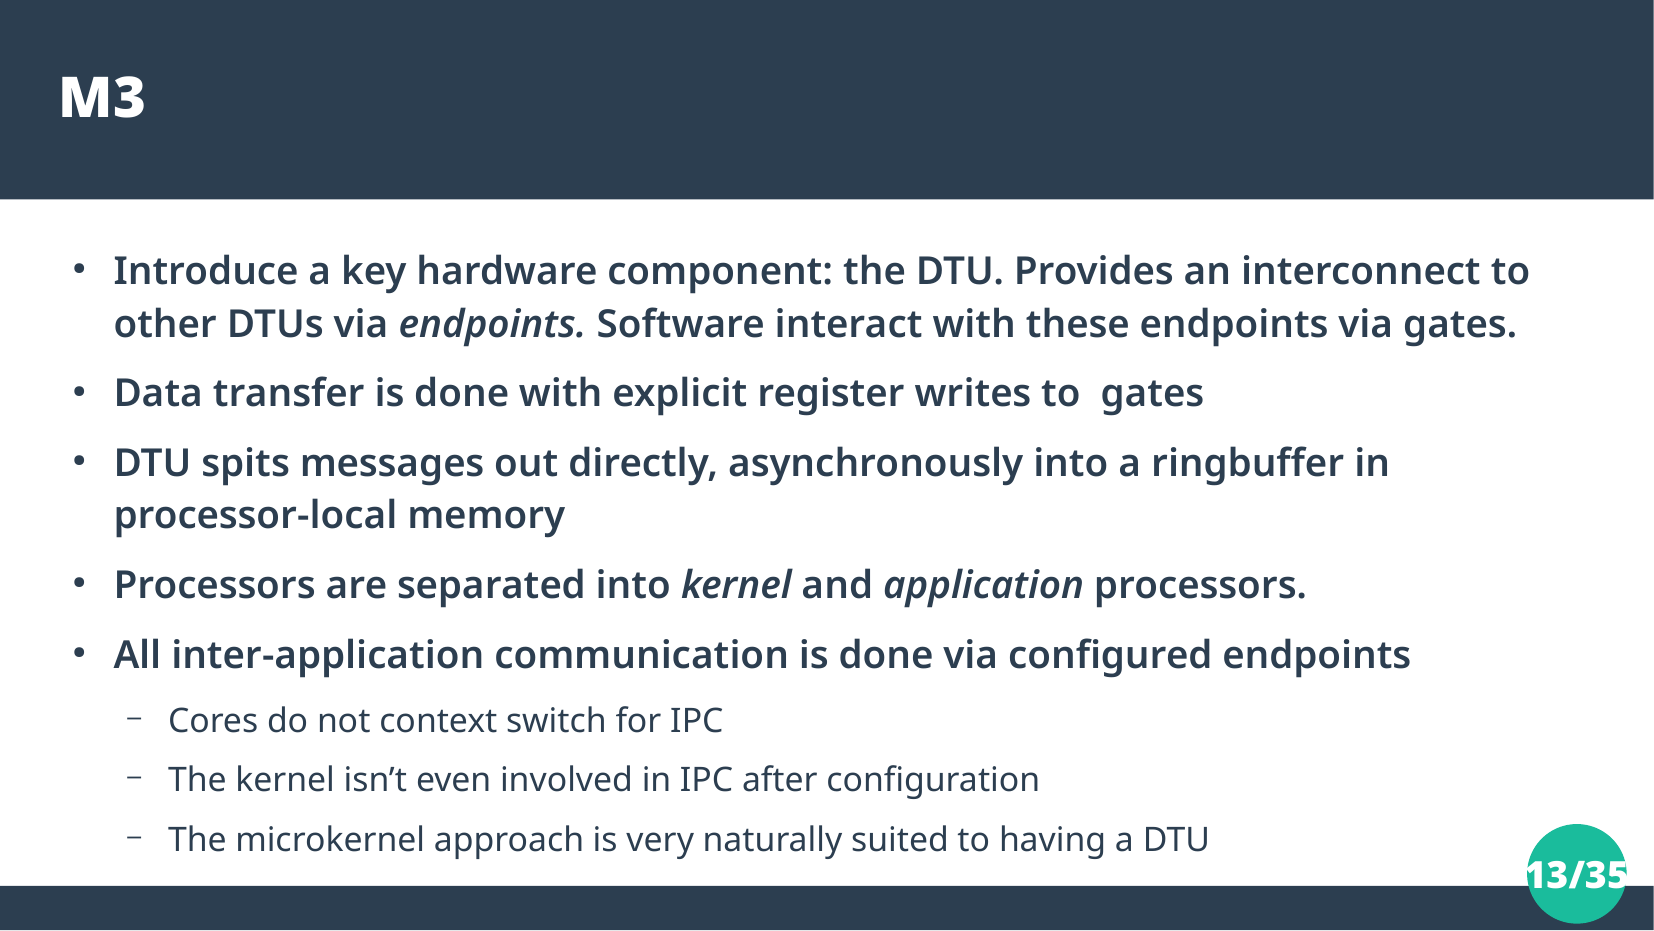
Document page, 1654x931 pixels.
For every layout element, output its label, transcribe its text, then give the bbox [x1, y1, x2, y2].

title M3 [59, 37, 1595, 155]
list Introduce a key hardware component: the DTU. Provides an interconnect to other DTUs via endpoints. Software interact with these endpoints via gates. Data transfer is done with explicit register writes to gates DTU spits messages out directly, asynchronously into a ringbuffer in processor-local memory Processors are separated into kernel and application processors. All inter-application communication is done via configured endpoints Cores do not context switch for IPC The kernel isn’t even involved in IPC after configuration The microkernel approach is very naturally suited to having a DTU [59, 243, 1595, 864]
